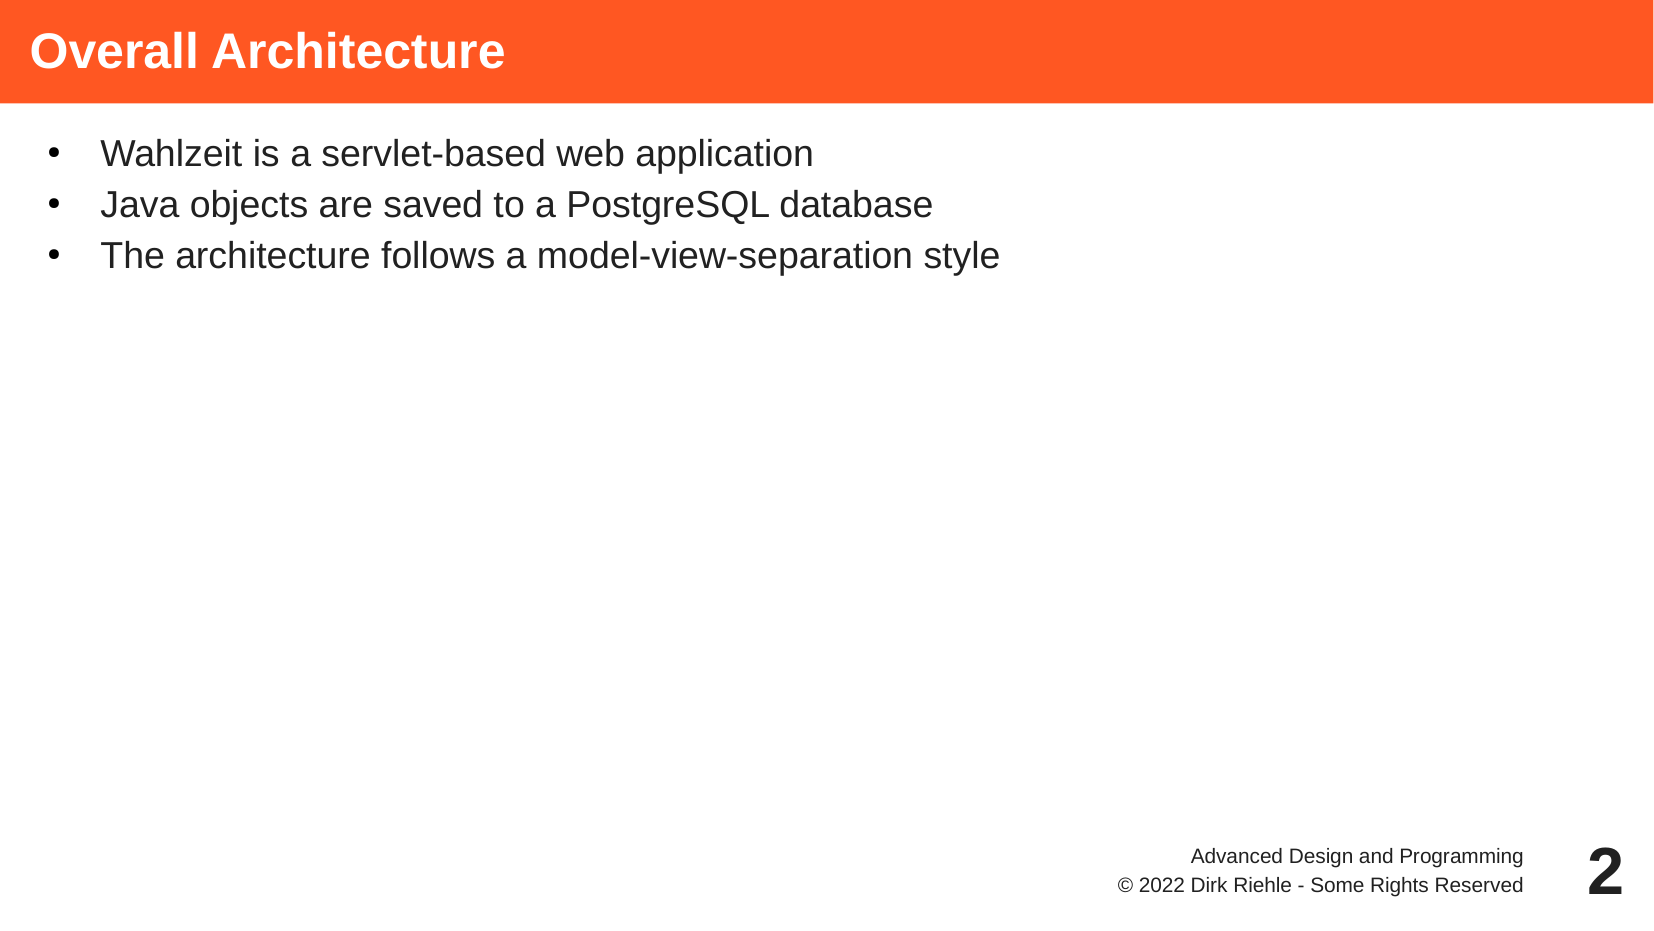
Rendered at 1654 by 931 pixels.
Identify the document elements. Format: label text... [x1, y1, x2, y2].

list Wahlzeit is a servlet-based web application Java objects are saved to a PostgreSQL database The architecture follows a model-view-separation style [29, 132, 1625, 813]
title Overall Architecture [0, 0, 1654, 104]
